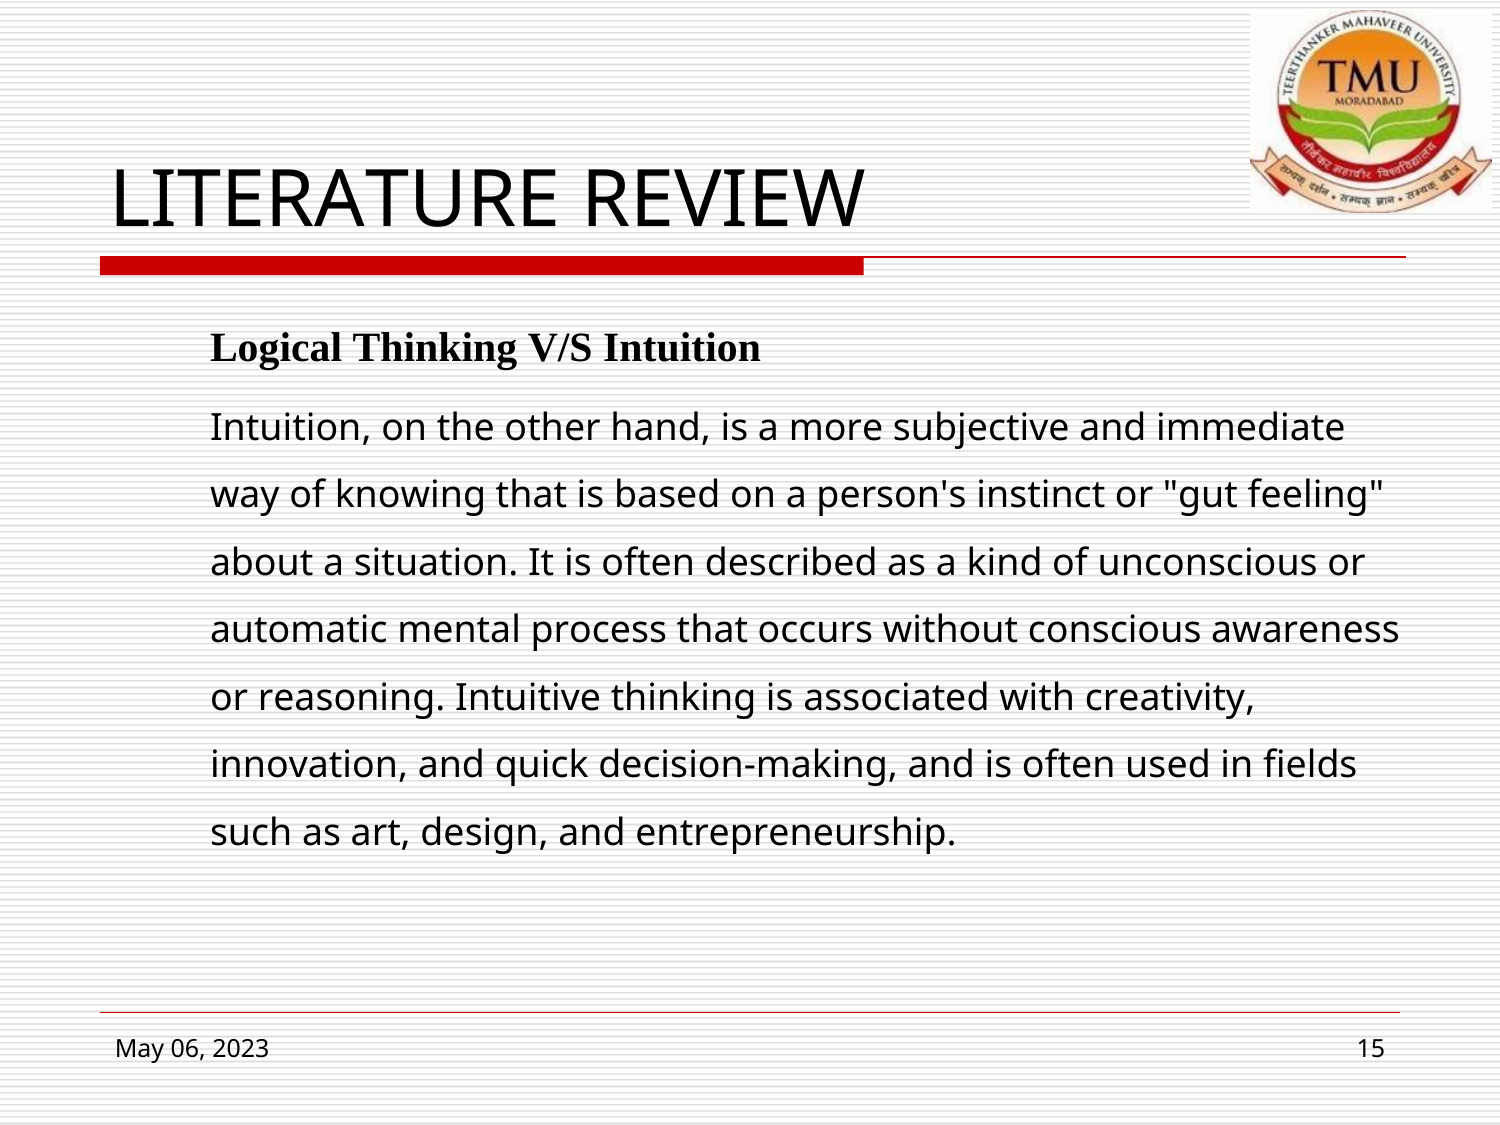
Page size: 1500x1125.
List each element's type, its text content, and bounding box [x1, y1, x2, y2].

list Logical Thinking V/S Intuition Intuition, on the other hand, is a more subjective and immediate way of knowing that is based on a person's instinct or "gut feeling" about a situation. It is often described as a kind of unconscious or automatic mental process that occurs without conscious awareness or reasoning. Intuitive thinking is associated with creativity, innovation, and quick decision-making, and is often used in fields such as art, design, and entrepreneurship. [117, 287, 1426, 1038]
text_box May 06, 2023 [99, 1024, 426, 1103]
text_box <number> [1074, 1024, 1401, 1103]
title LITERATURE REVIEW [94, 50, 1407, 250]
chart [690, 600, 703, 628]
picture [0, 0, 1500, 1125]
